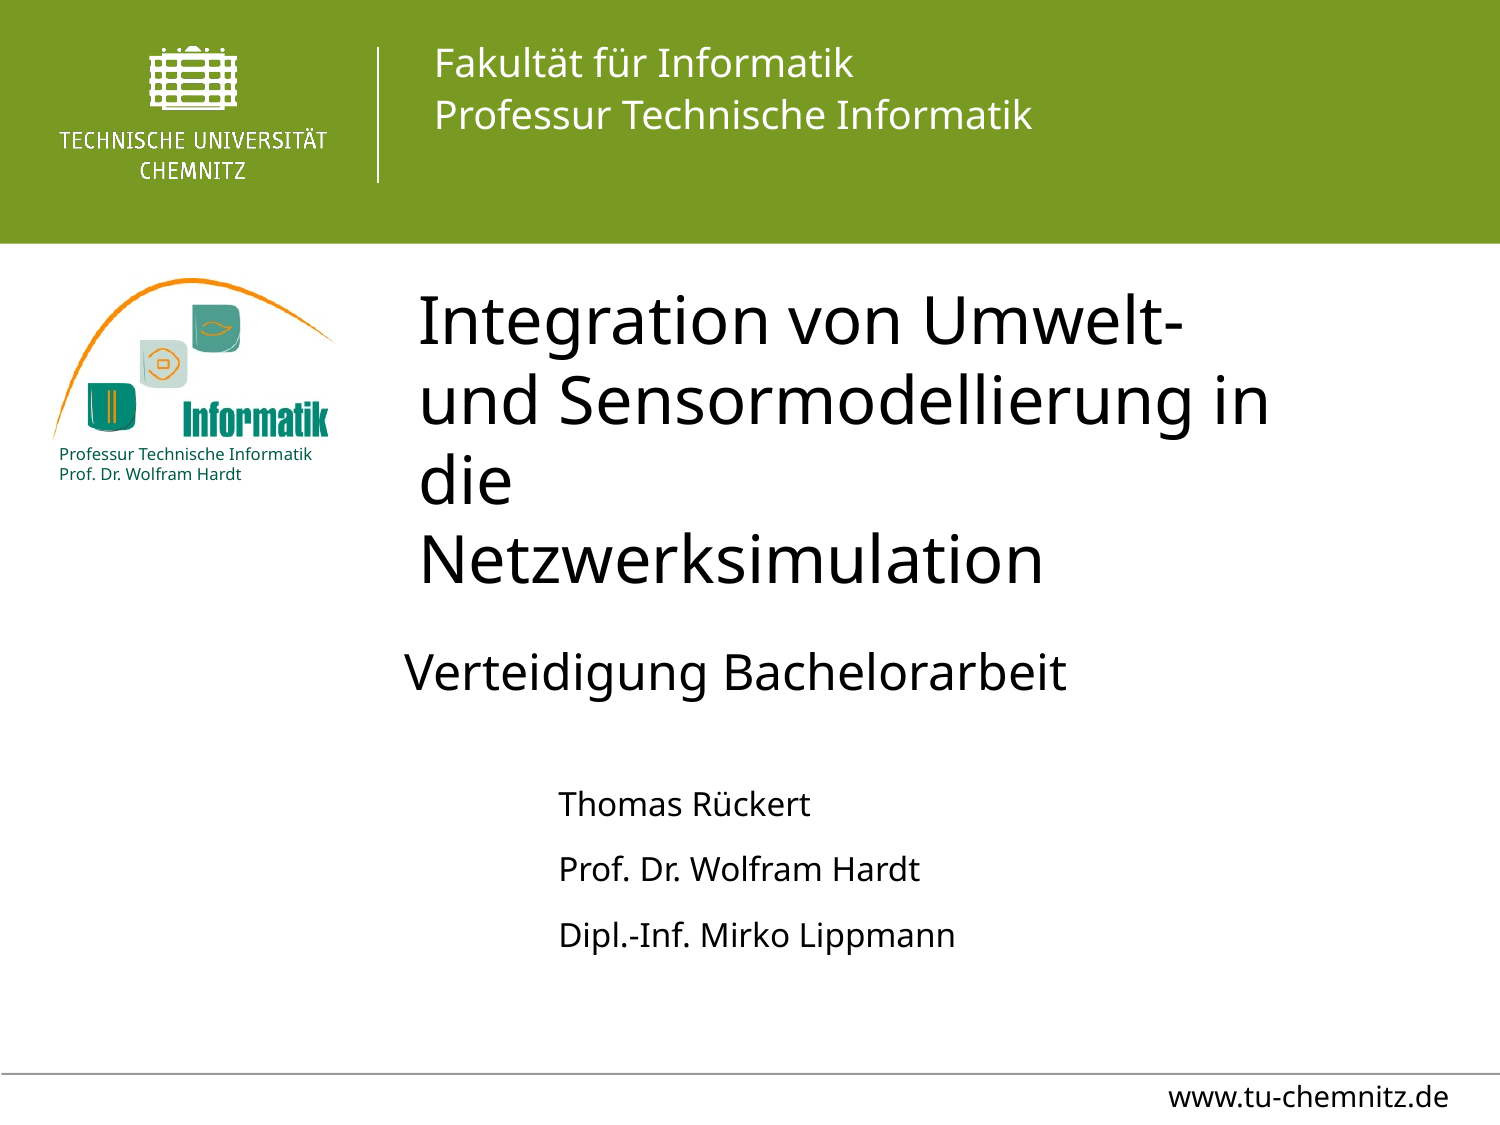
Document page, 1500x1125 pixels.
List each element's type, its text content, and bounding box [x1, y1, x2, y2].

text_box Verteidigung Bachelorarbeit [390, 630, 1111, 704]
title Integration von Umwelt- und Sensormodellierung in die Netzwerksimulation [403, 270, 1306, 488]
list Thomas Rückert Prof. Dr. Wolfram Hardt Dipl.-Inf. Mirko Lippmann [472, 780, 1028, 991]
picture [2, 0, 384, 236]
picture [52, 278, 337, 441]
